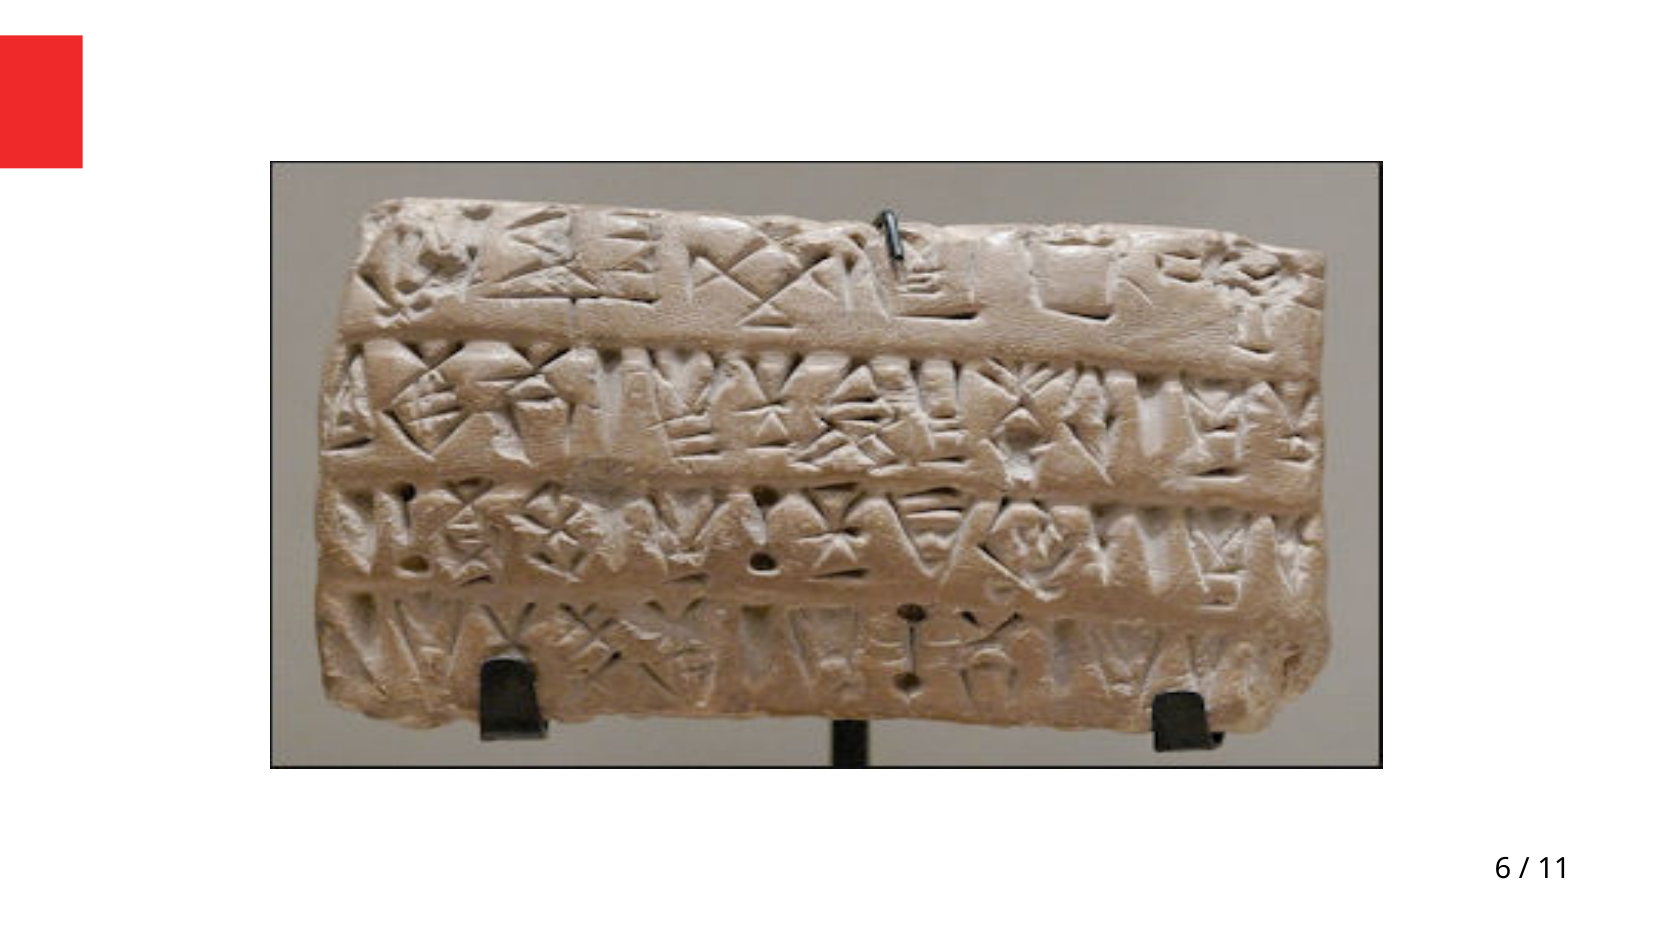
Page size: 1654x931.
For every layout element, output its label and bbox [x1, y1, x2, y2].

picture [270, 161, 1383, 769]
